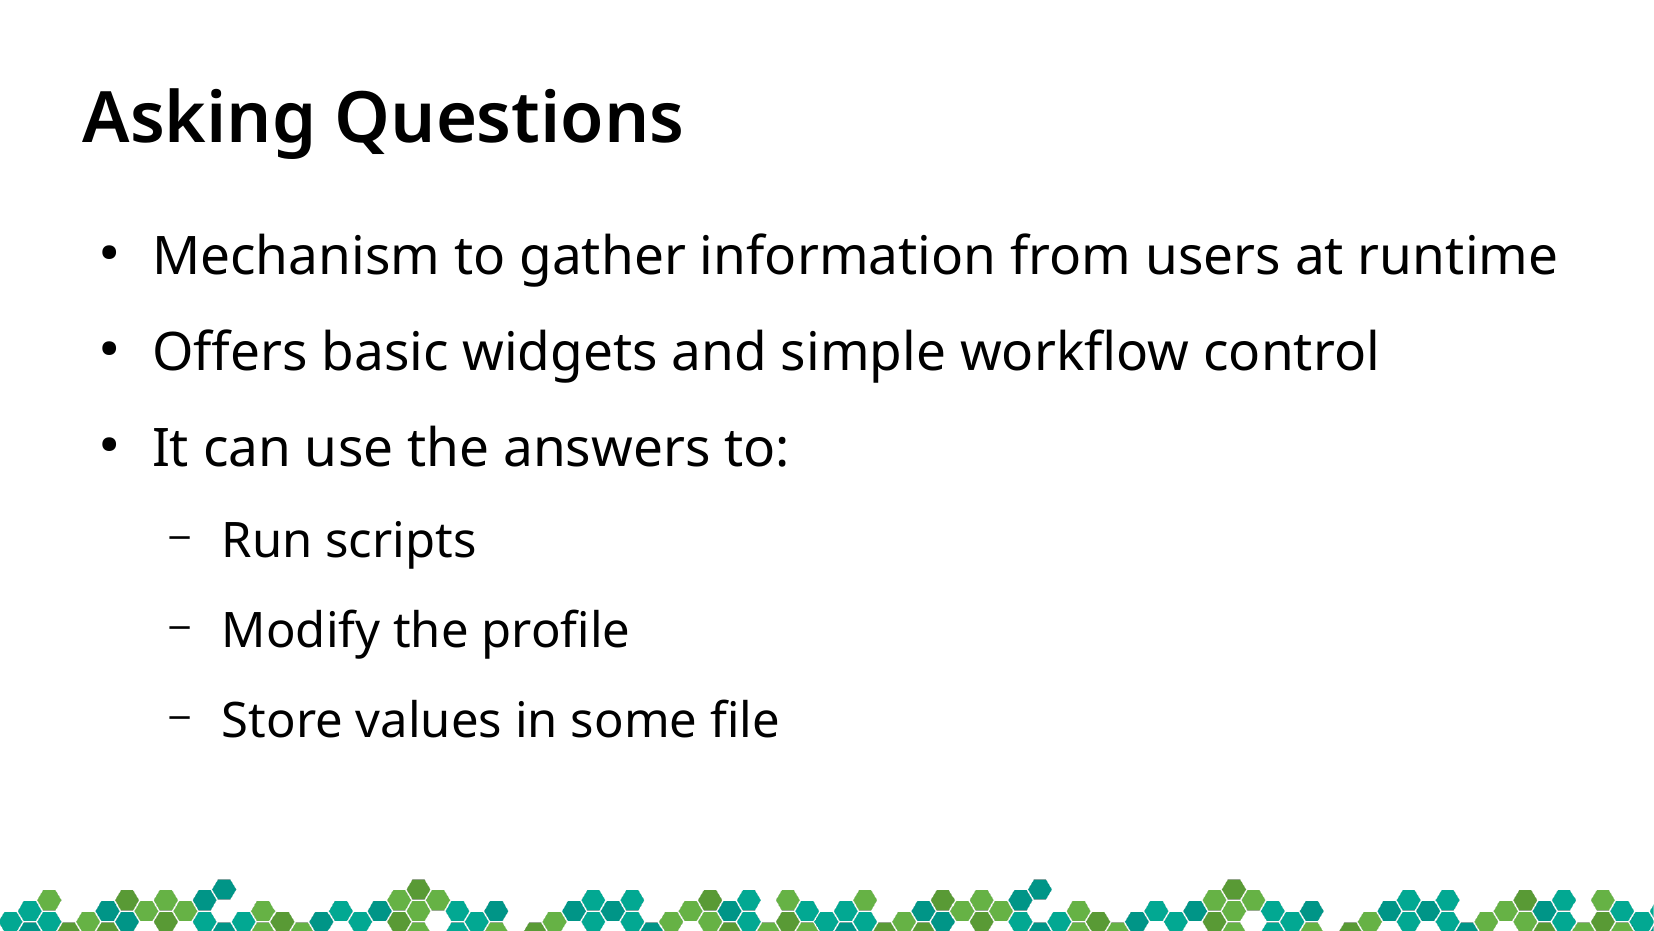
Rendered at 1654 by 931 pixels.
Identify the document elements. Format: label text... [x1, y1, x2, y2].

title Asking Questions [82, 37, 1571, 193]
list Mechanism to gather information from users at runtime Offers basic widgets and simple workflow control It can use the answers to: Run scripts Modify the profile Store values in some file [82, 217, 1571, 758]
picture [0, 871, 1654, 931]
